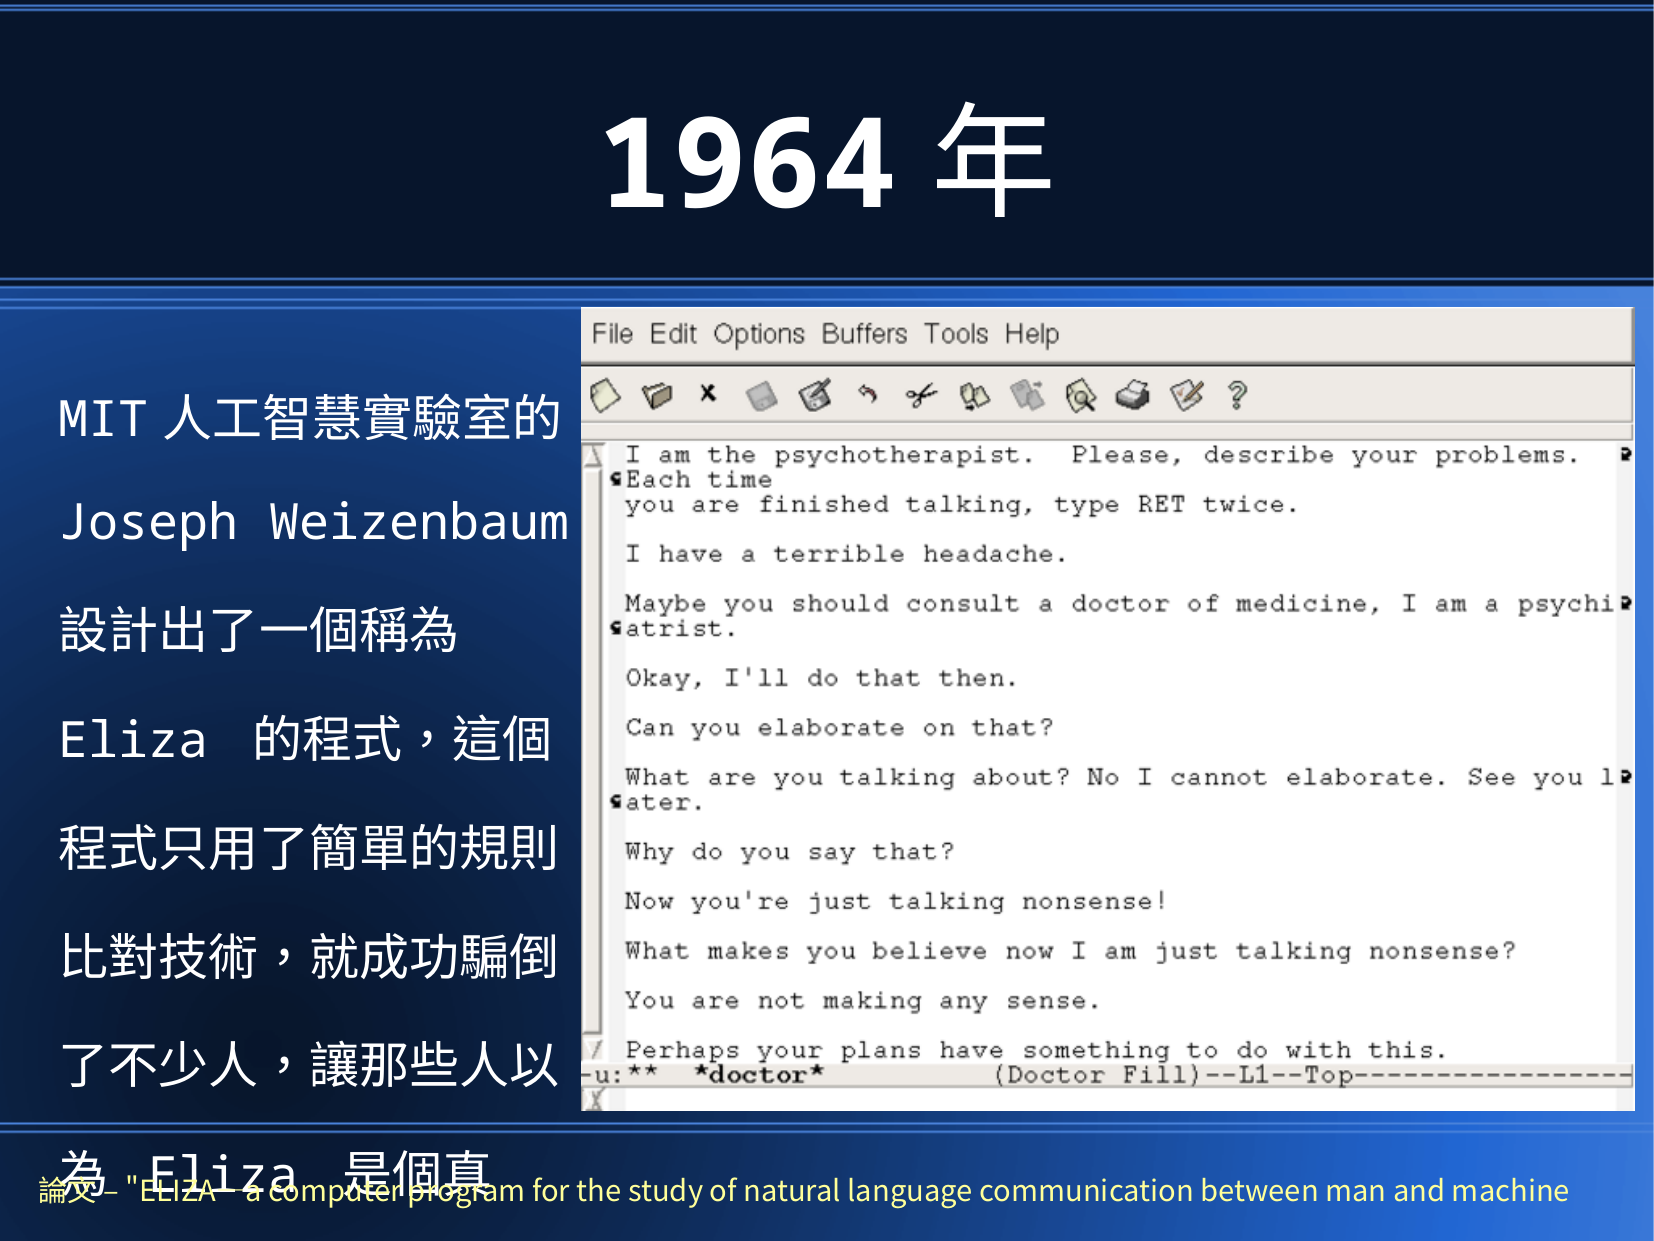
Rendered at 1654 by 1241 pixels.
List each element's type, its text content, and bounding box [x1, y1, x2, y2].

title 1964年 [82, 49, 1571, 257]
list MIT人工智慧實驗室的 Joseph Weizenbaum設計出了一個稱為 Eliza 的程式，這個程式只用了簡單的規則比對技術，就成功騙倒了不少人，讓那些人以為 Eliza 是個真人。 [59, 342, 579, 1099]
picture [354, 1155, 380, 1159]
picture [0, 0, 1654, 1241]
text_box 論文 – "ELIZA—a computer program for the study of natural language communication between man and machine [23, 1159, 1654, 1241]
